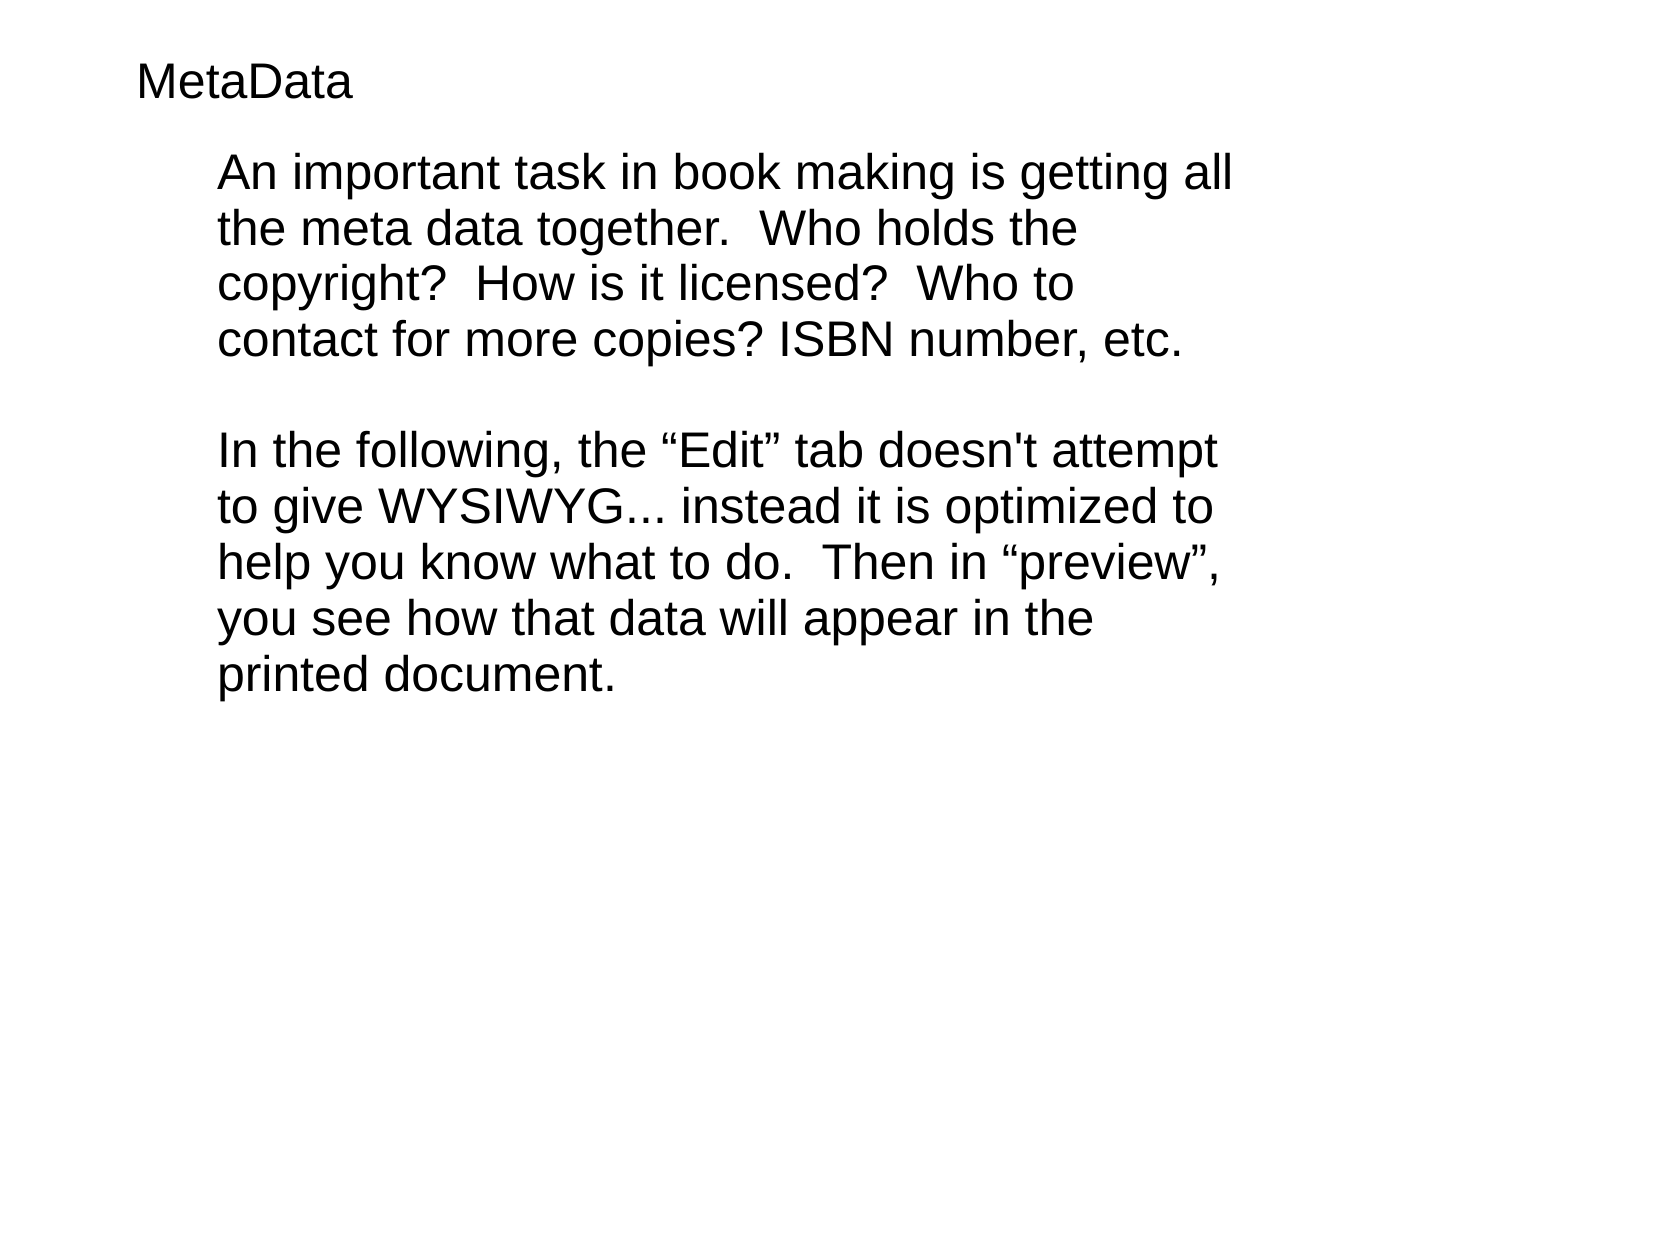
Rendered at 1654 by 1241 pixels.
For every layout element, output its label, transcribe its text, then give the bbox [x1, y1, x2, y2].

text_box An important task in book making is getting all the meta data together. Who holds the copyright? How is it licensed? Who to contact for more copies? ISBN number, etc. In the following, the “Edit” tab doesn't attempt to give WYSIWYG... instead it is optimized to help you know what to do. Then in “preview”, you see how that data will appear in the printed document. [202, 136, 1255, 821]
text_box MetaData [121, 45, 567, 228]
